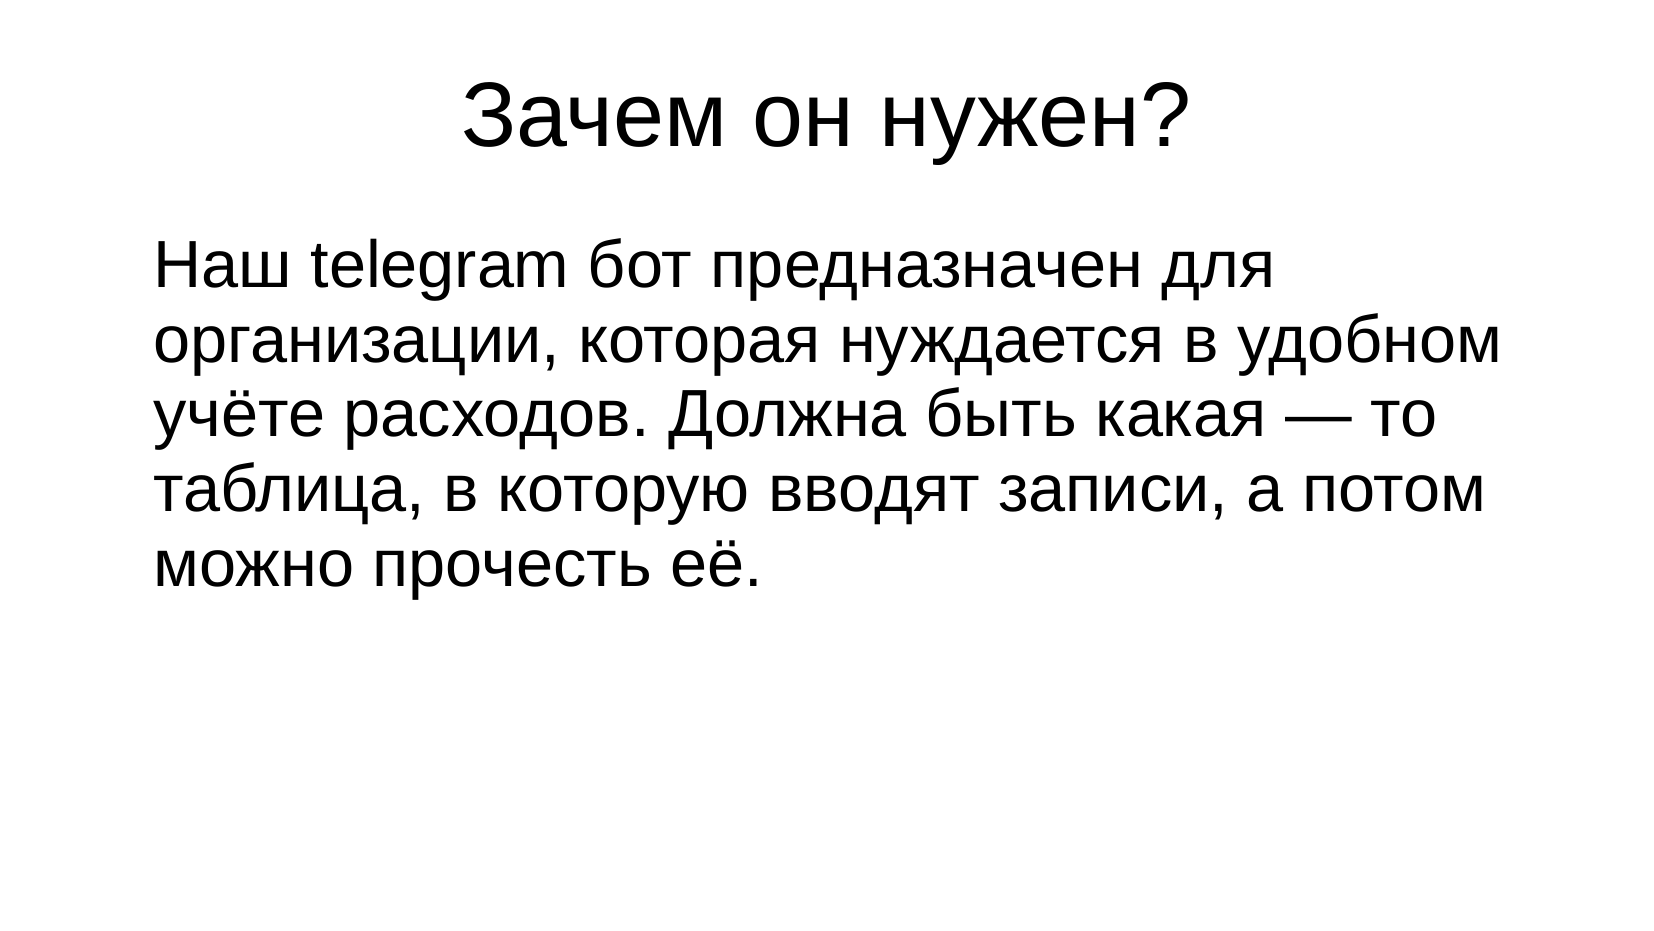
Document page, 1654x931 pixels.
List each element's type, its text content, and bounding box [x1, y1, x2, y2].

title Зачем он нужен? [82, 37, 1571, 193]
list Наш telegram бот предназначен для организации, которая нуждается в удобном учёте расходов. Должна быть какая — то таблица, в которую вводят записи, а потом можно прочесть её. [82, 226, 1571, 767]
